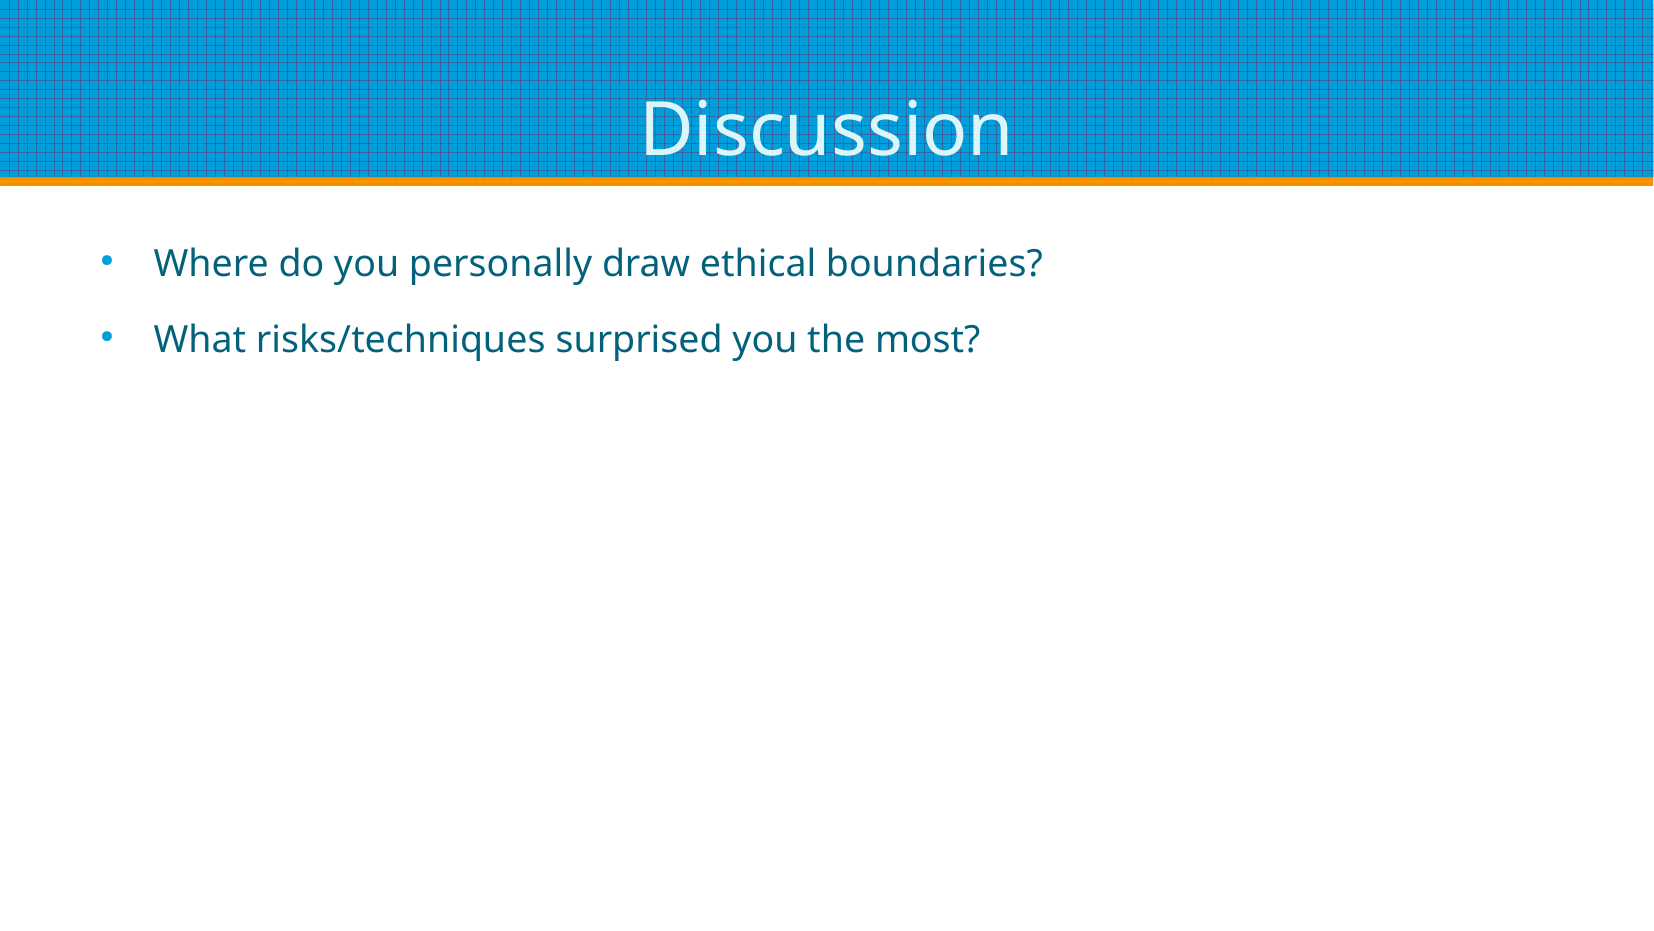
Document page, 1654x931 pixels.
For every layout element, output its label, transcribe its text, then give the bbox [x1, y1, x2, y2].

title Discussion [82, 14, 1571, 178]
list Where do you personally draw ethical boundaries? What risks/techniques surprised you the most? [82, 236, 1571, 813]
